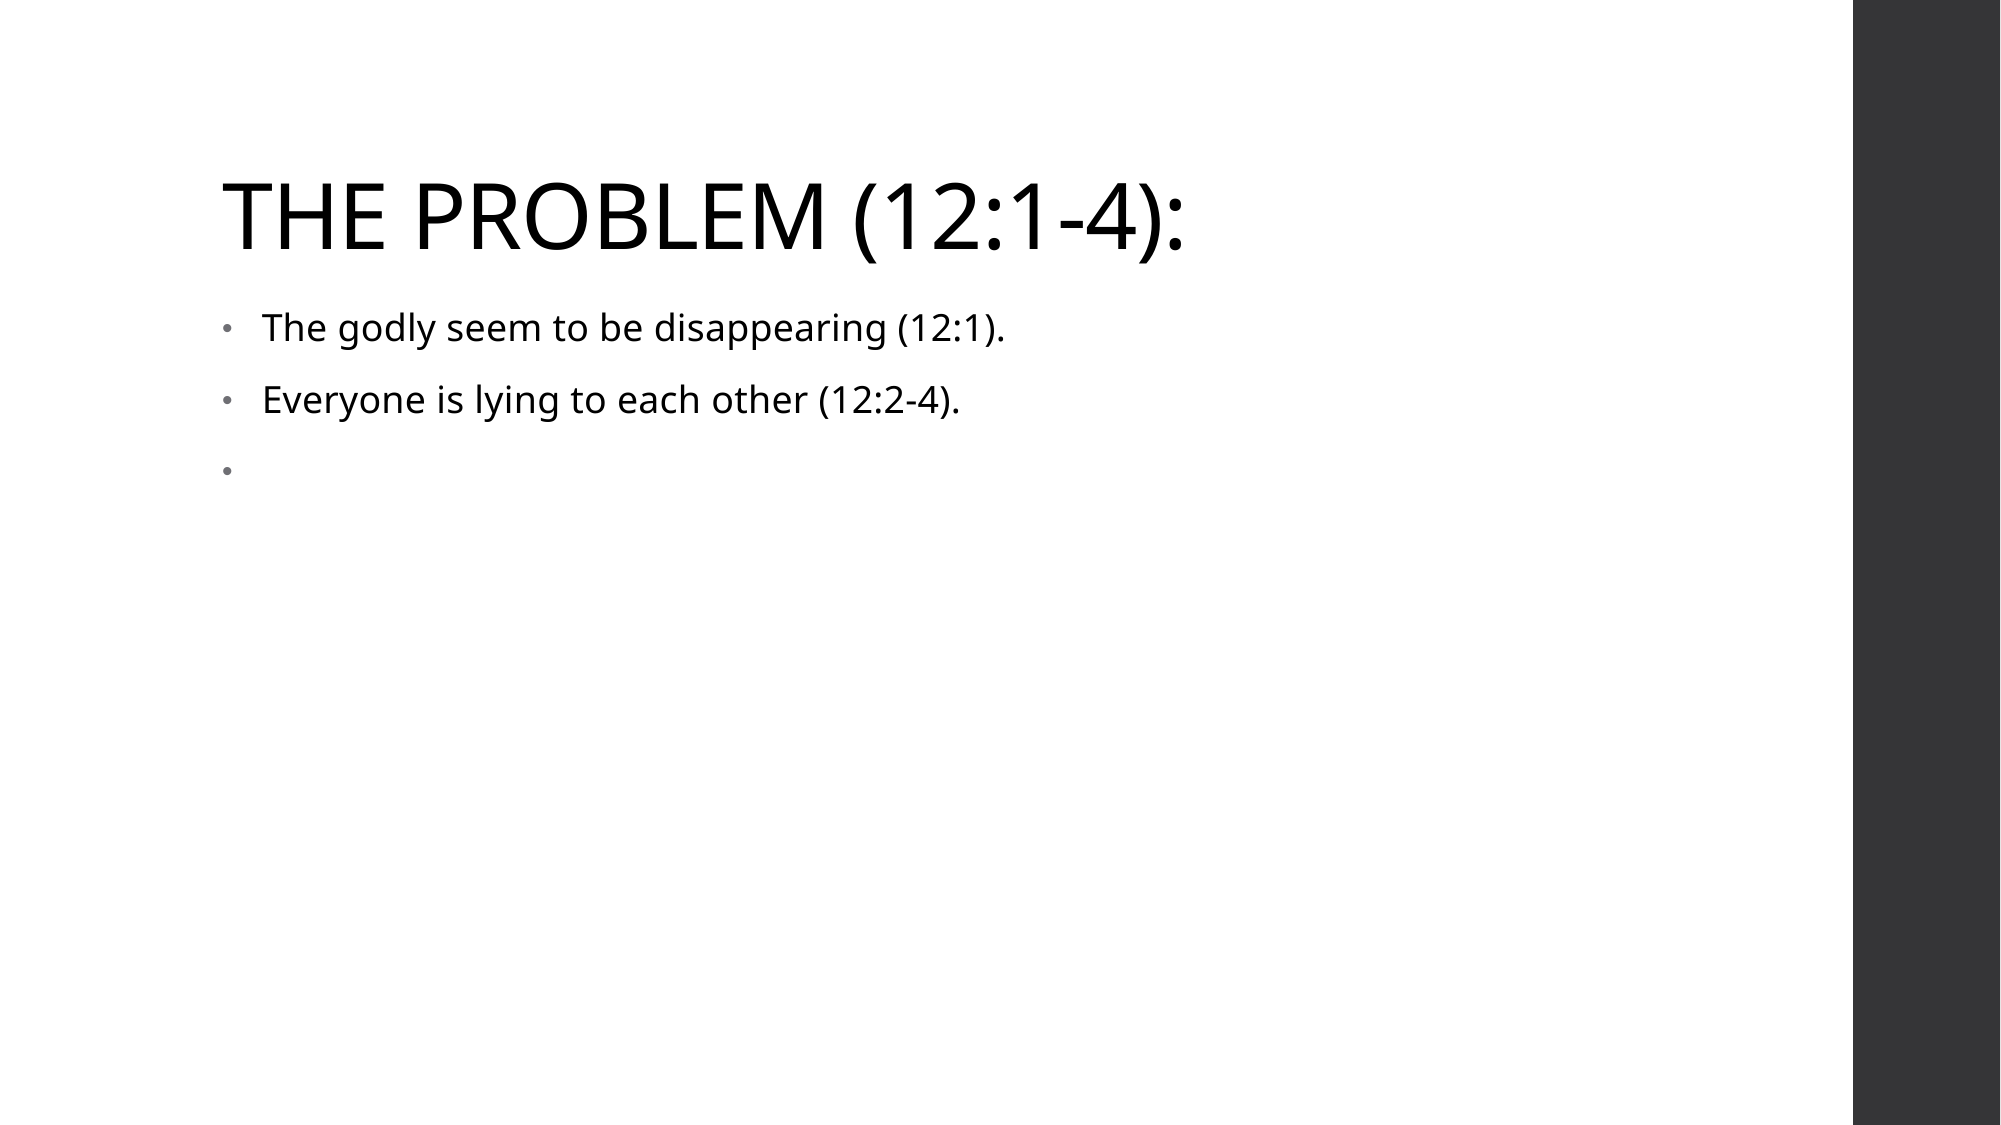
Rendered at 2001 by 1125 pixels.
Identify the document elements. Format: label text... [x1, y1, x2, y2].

title THE PROBLEM (12:1-4): [206, 60, 1797, 278]
list The godly seem to be disappearing (12:1). Everyone is lying to each other (12:2-4). [206, 299, 1617, 1014]
